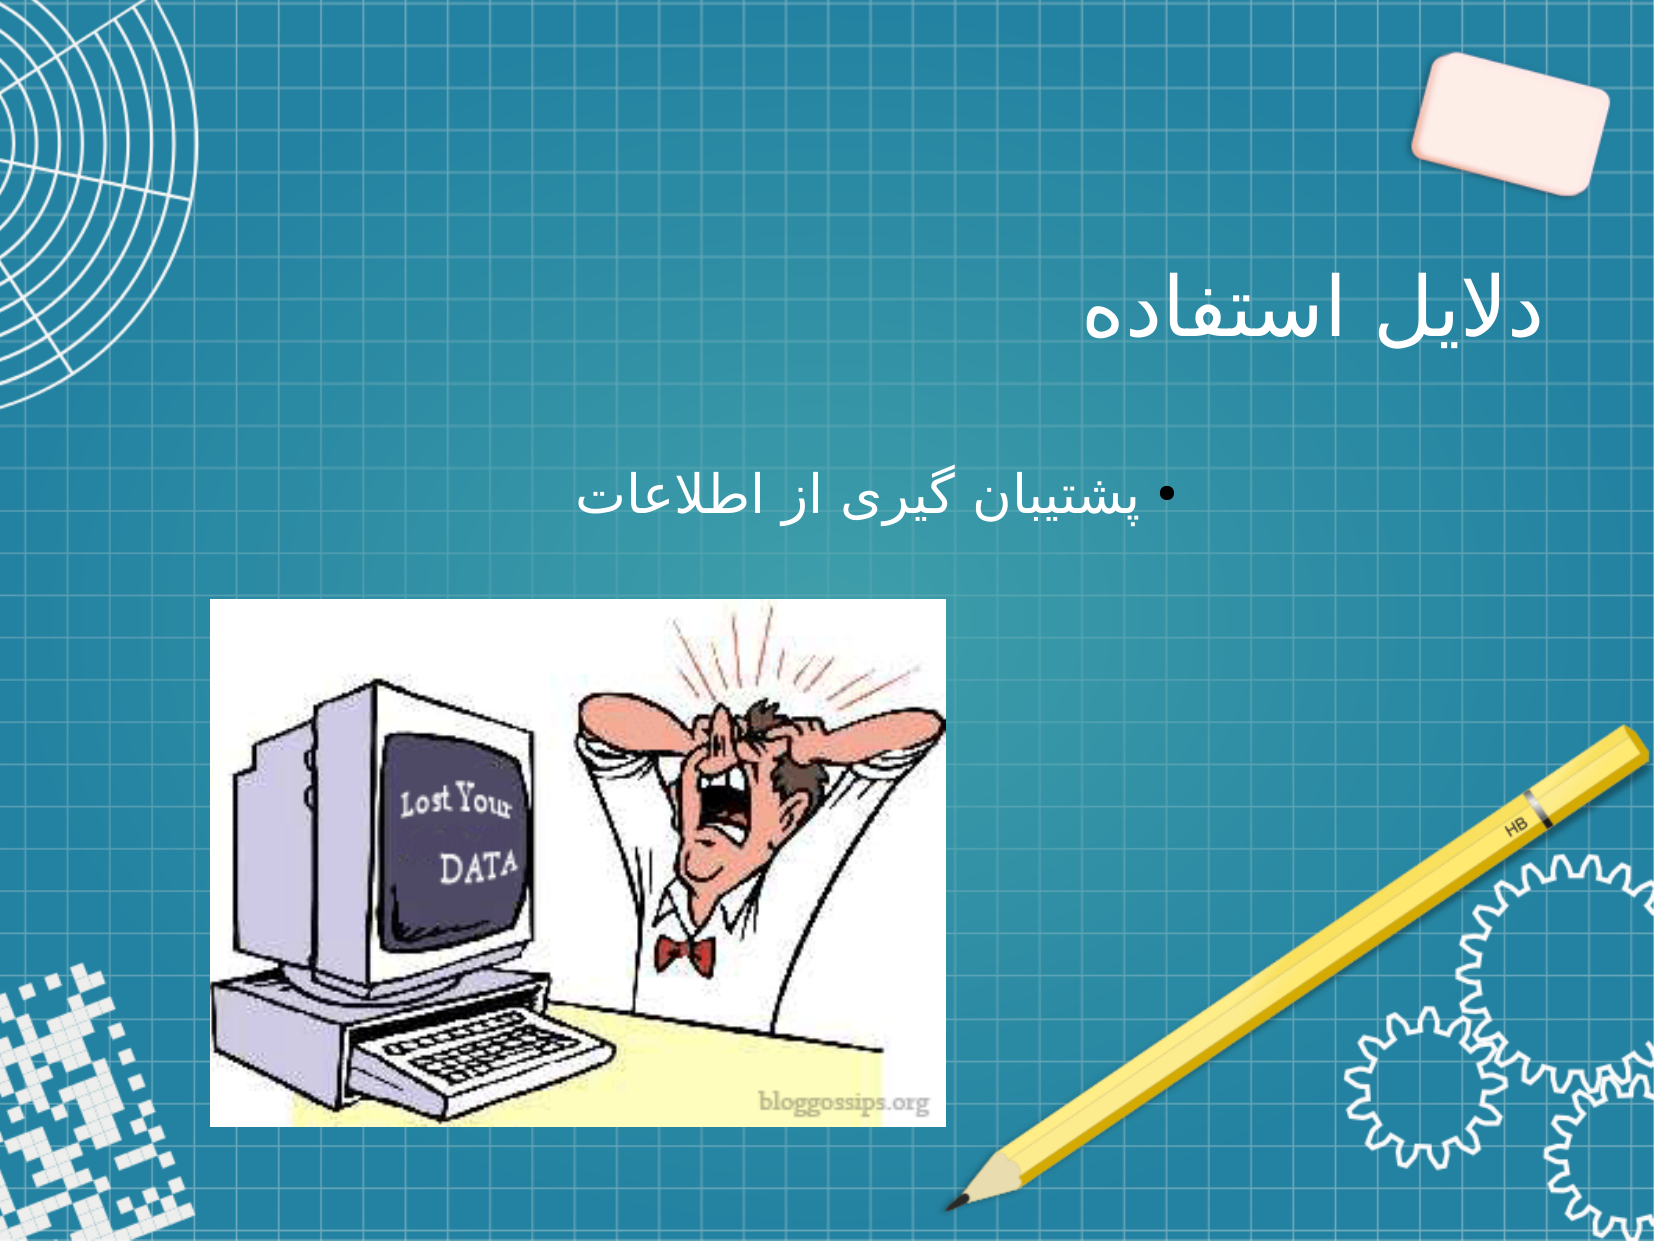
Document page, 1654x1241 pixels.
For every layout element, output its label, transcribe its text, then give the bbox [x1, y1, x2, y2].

subtitle پشتیبان گیری از اطلاعات [131, 420, 1621, 571]
title دلایل استفاده [131, 225, 1546, 391]
picture [0, 0, 1654, 1241]
